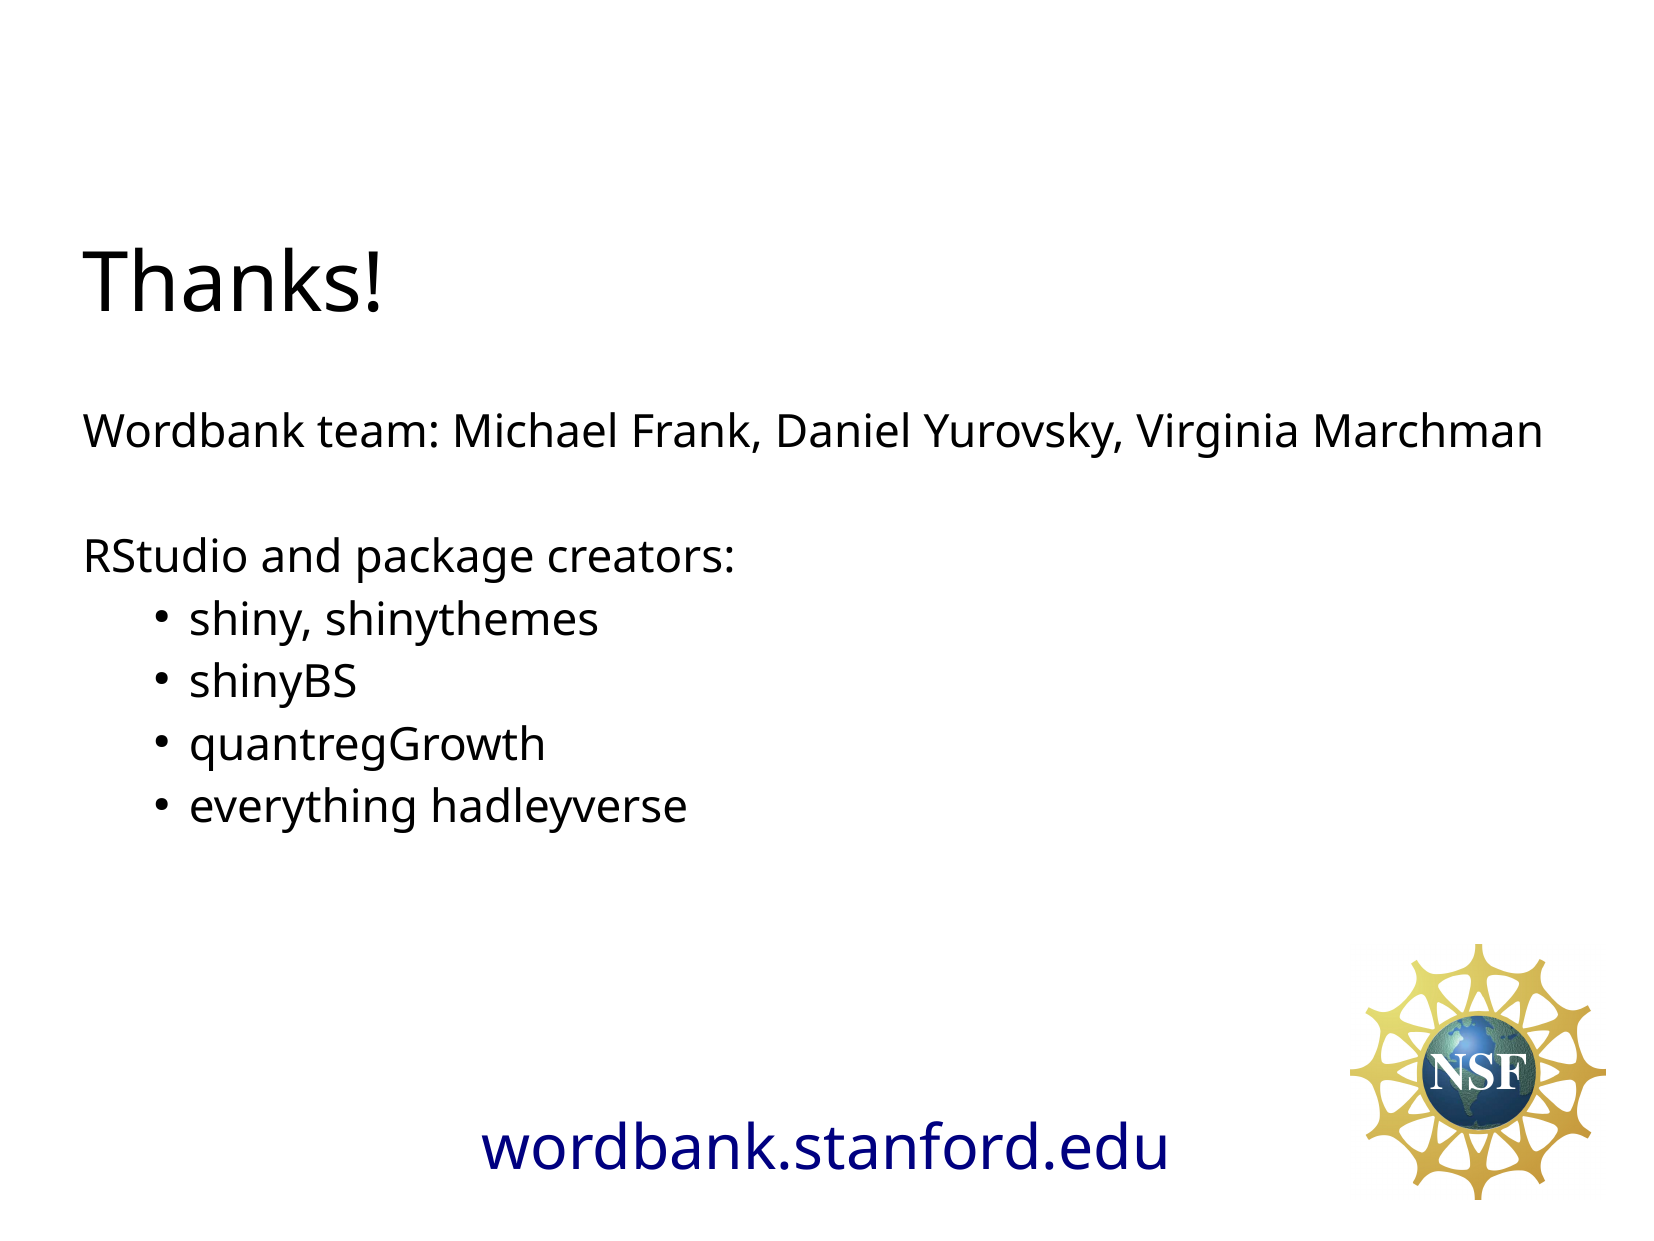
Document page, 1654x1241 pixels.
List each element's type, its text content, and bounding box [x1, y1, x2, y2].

subtitle Thanks! Wordbank team: Michael Frank, Daniel Yurovsky, Virginia Marchman RStudio and package creators: shiny, shinythemes shinyBS quantregGrowth everything hadleyverse [82, 49, 1571, 1010]
picture [1350, 944, 1606, 1201]
text_box wordbank.stanford.edu [339, 1095, 1315, 1216]
